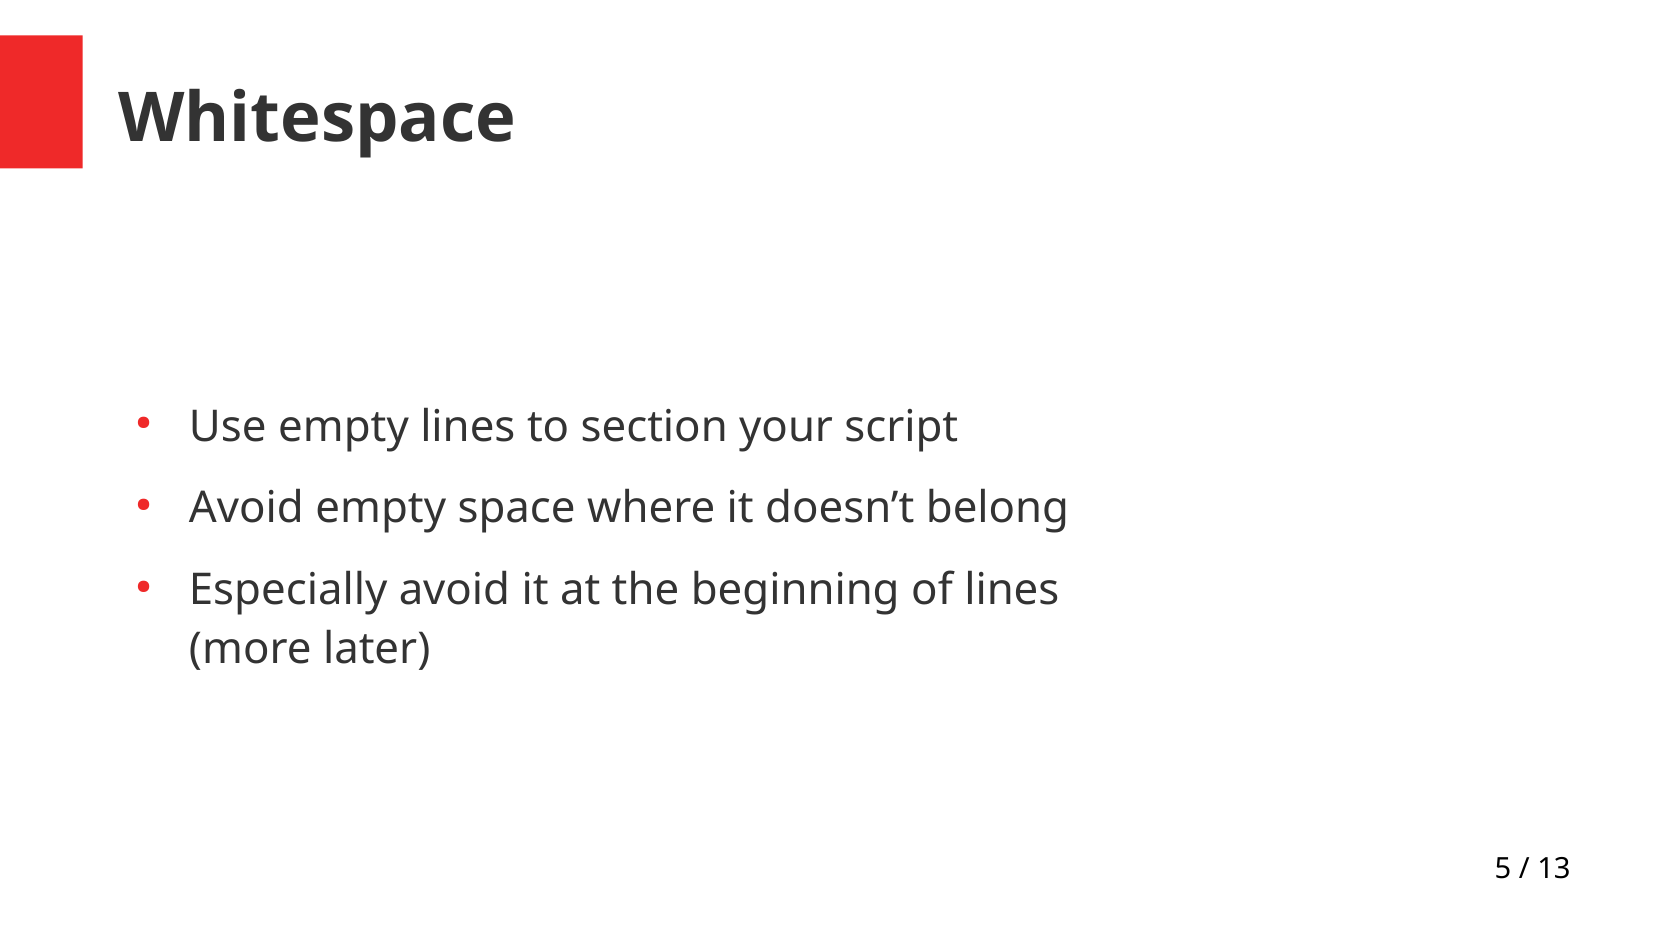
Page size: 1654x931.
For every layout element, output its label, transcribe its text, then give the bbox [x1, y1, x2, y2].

title Whitespace [118, 37, 1571, 193]
list Use empty lines to section your script Avoid empty space where it doesn’t belong Especially avoid it at the beginning of lines (more later) [118, 265, 1536, 806]
